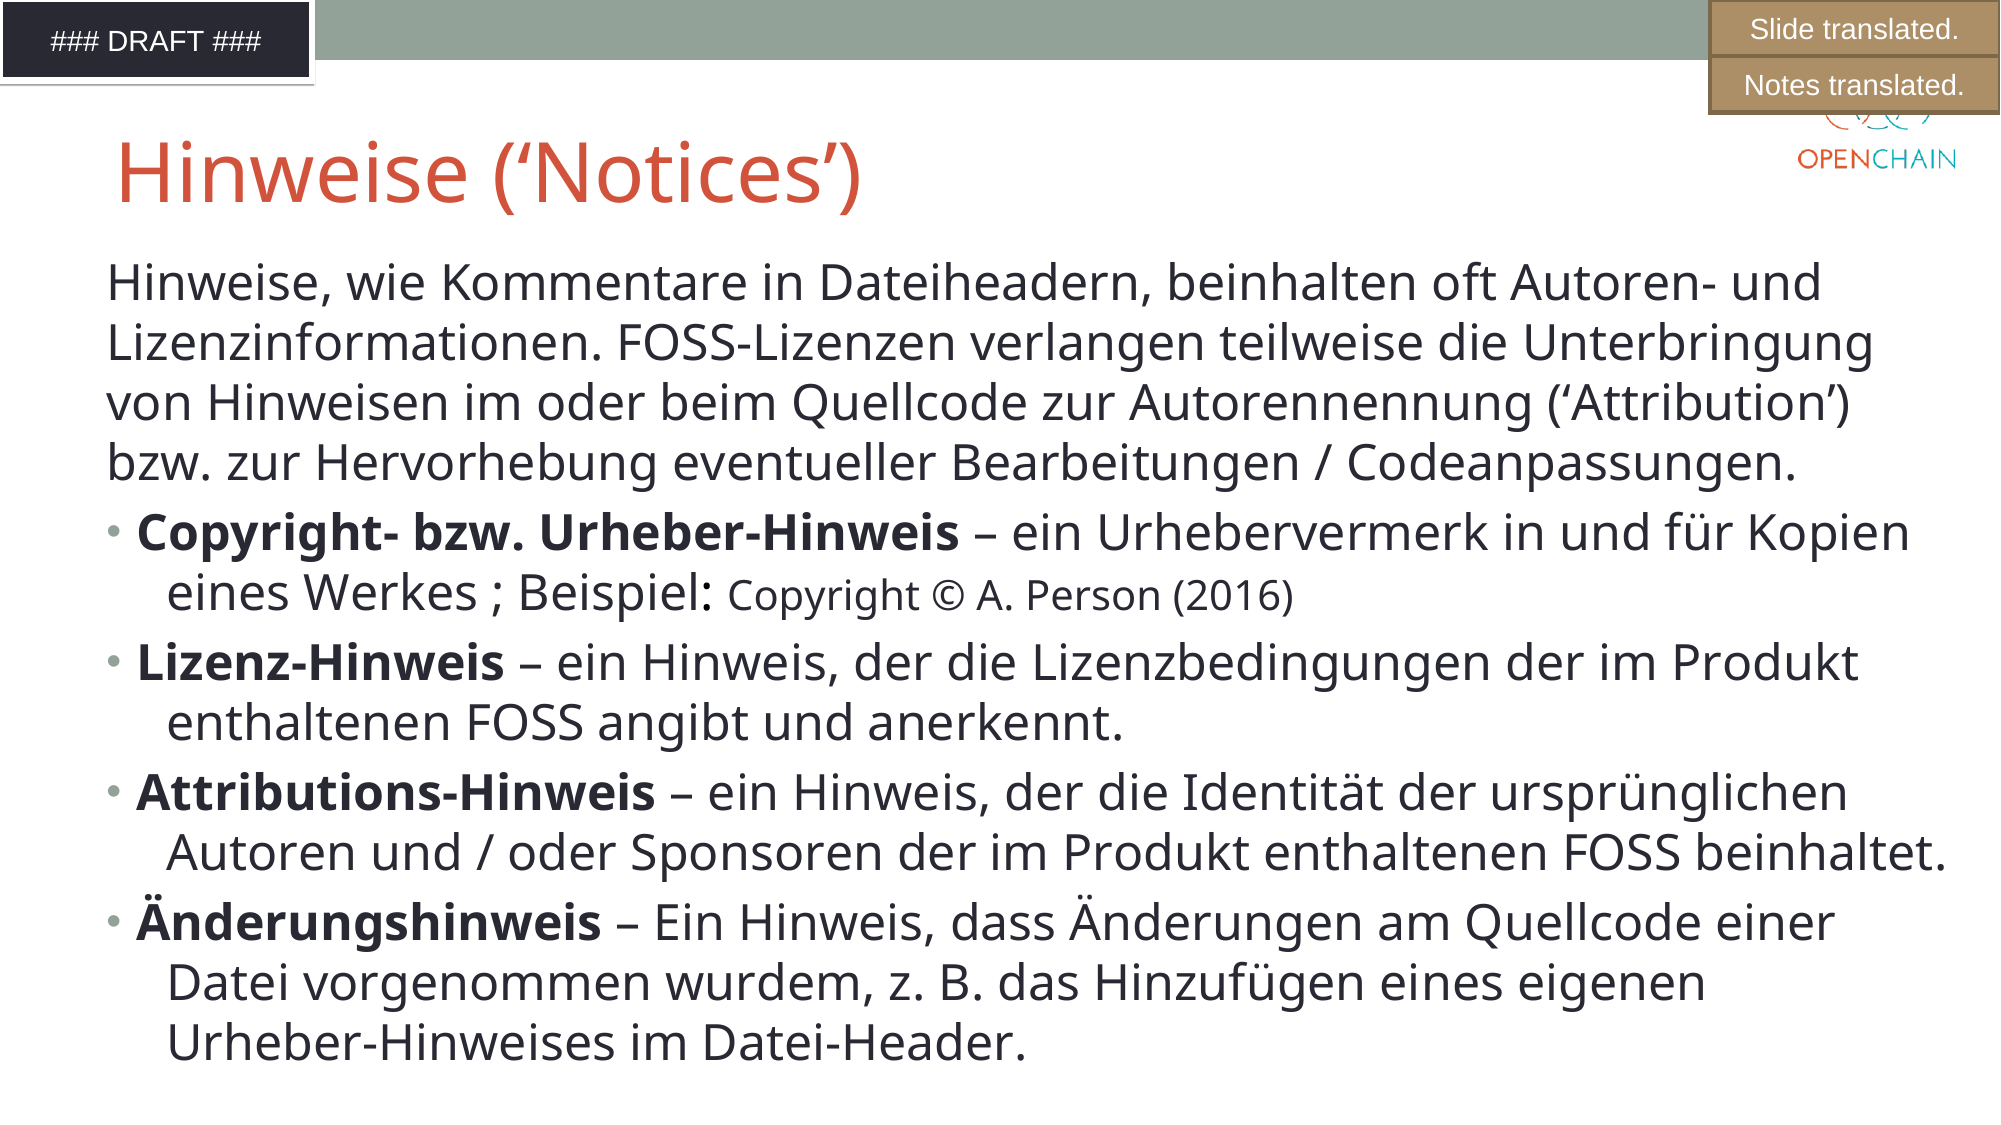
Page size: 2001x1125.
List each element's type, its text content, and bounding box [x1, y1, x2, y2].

text_box Notes translated. [1710, 56, 2000, 113]
title Hinweise (‘Notices’) [99, 87, 1900, 243]
list Hinweise, wie Kommentare in Dateiheadern, beinhalten oft Autoren- und Lizenzinformationen. FOSS-Lizenzen verlangen teilweise die Unterbringung von Hinweisen im oder beim Quellcode zur Autorennennung (‘Attribution’) bzw. zur Hervorhebung eventueller Bearbeitungen / Codeanpassungen. Copyright- bzw. Urheber-Hinweis – ein Urhebervermerk in und für Kopien eines Werkes ; Beispiel: Copyright © A. Person (2016) Lizenz-Hinweis – ein Hinweis, der die Lizenzbedingungen der im Produkt enthaltenen FOSS angibt und anerkennt. Attributions-Hinweis – ein Hinweis, der die Identität der ursprünglichen Autoren und / oder Sponsoren der im Produkt enthaltenen FOSS beinhaltet. Änderungshinweis – Ein Hinweis, dass Änderungen am Quellcode einer Datei vorgenommen wurdem, z. B. das Hinzufügen eines eigenen Urheber-Hinweises im Datei-Header. [91, 243, 1970, 1125]
text_box Slide translated. [1710, 0, 2000, 56]
